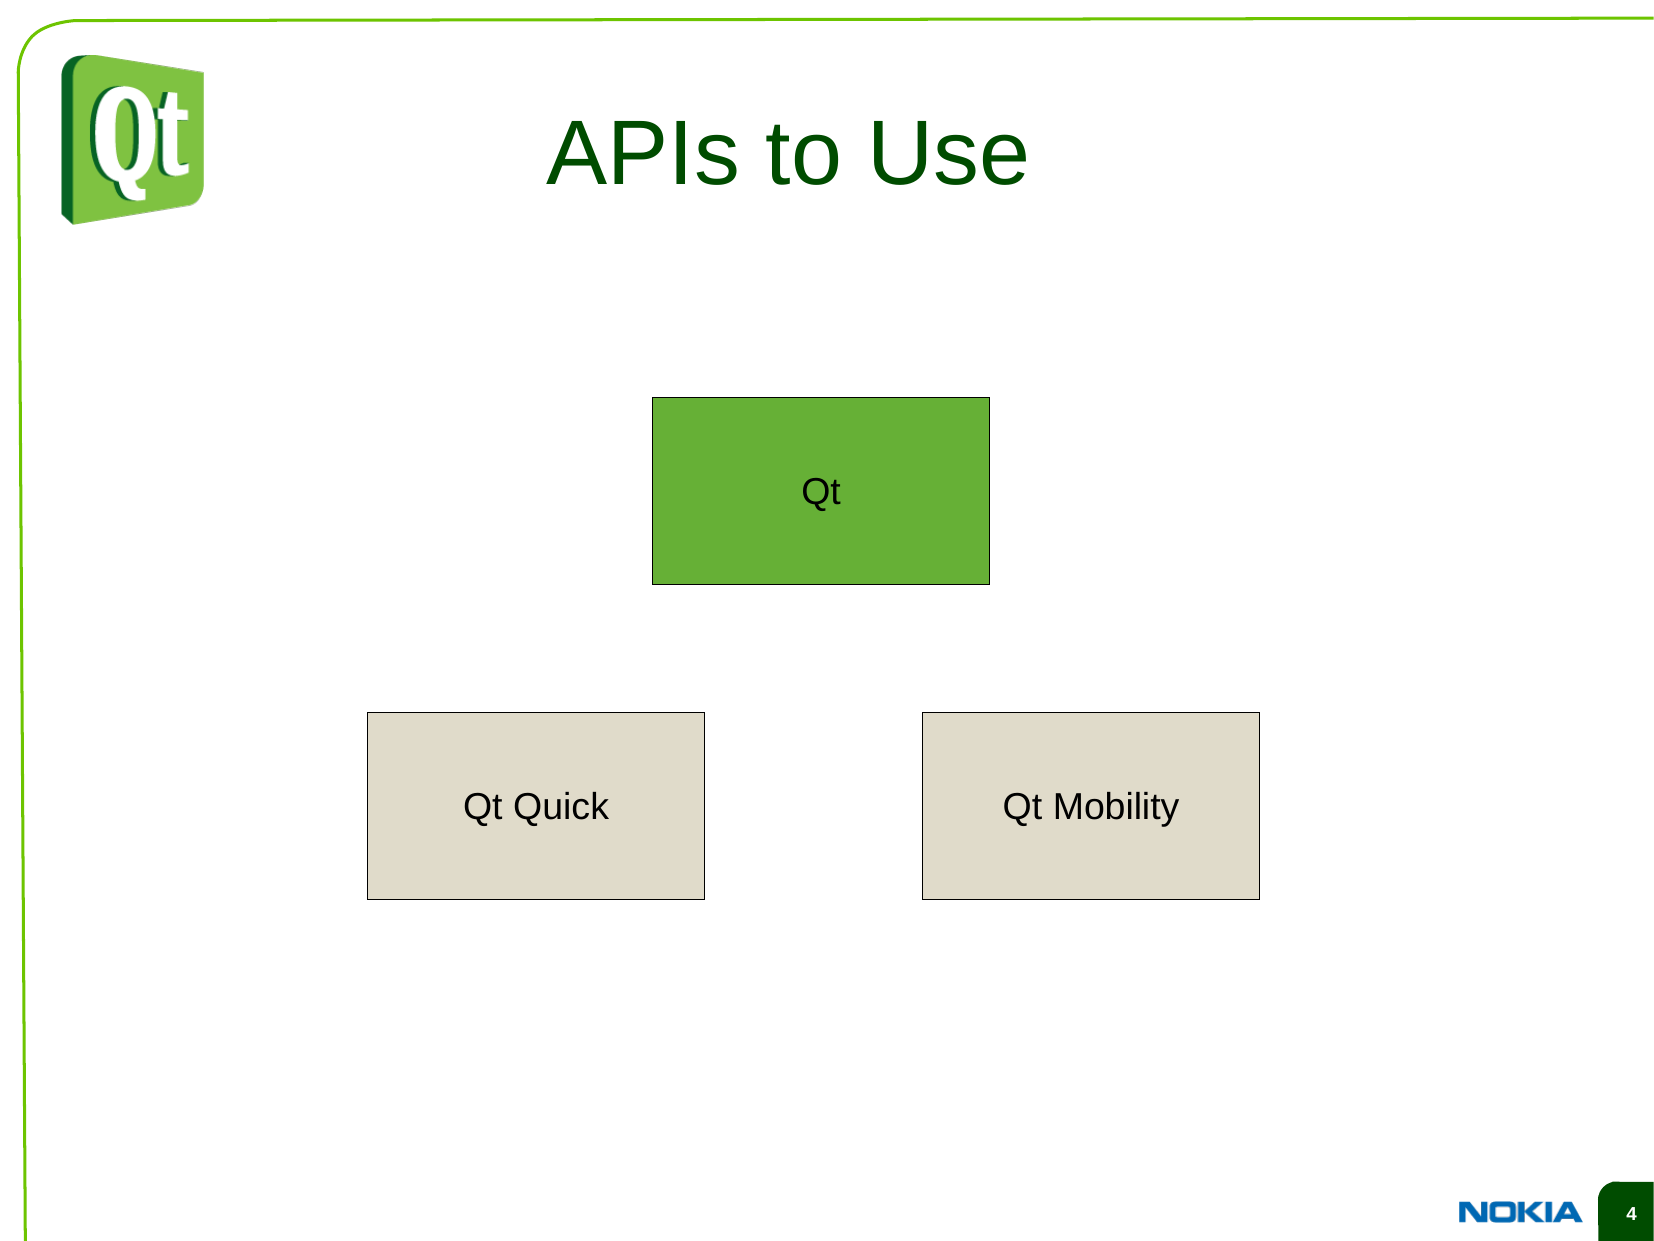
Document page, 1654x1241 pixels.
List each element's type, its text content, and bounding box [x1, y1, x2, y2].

picture [61, 55, 204, 225]
title APIs to Use [251, 56, 1327, 250]
text_box Qt Mobility [922, 712, 1260, 900]
text_box Qt Quick [367, 712, 705, 900]
picture [1459, 1201, 1583, 1223]
text_box Qt [652, 397, 990, 585]
